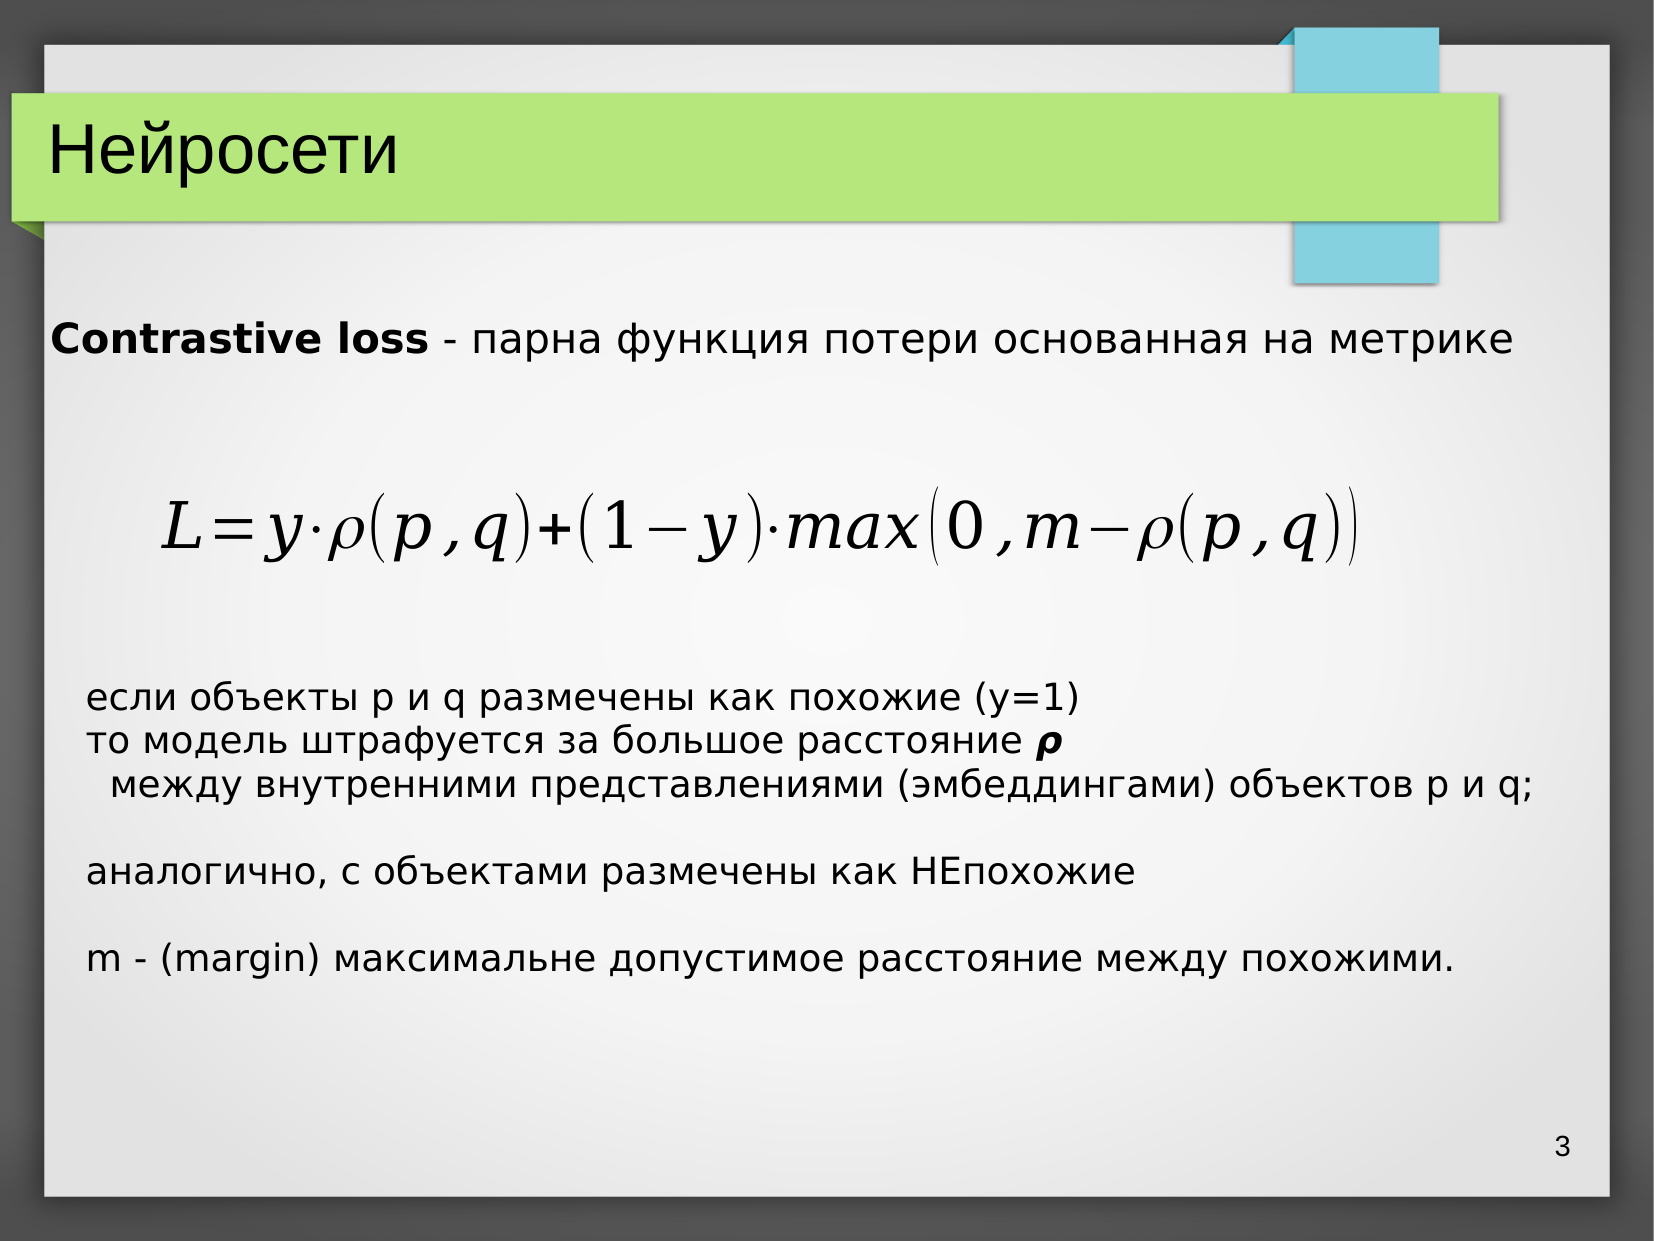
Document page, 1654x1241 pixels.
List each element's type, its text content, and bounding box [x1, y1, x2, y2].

chart [153, 484, 1366, 571]
title Нейросети [47, 96, 1536, 201]
picture [0, 0, 1654, 1241]
text_box Contrastive loss - парна функция потери основанная на метрике [35, 307, 1583, 372]
text_box если объекты p и q размечены как похожие (y=1) то модель штрафуется за большое расстояние ρ между внутренними представлениями (эмбеддингами) объектов p и q; аналогично, с объектами размечены как НЕпохожие m - (margin) максимальне допустимое расстояние между похожими. [70, 668, 1583, 1075]
